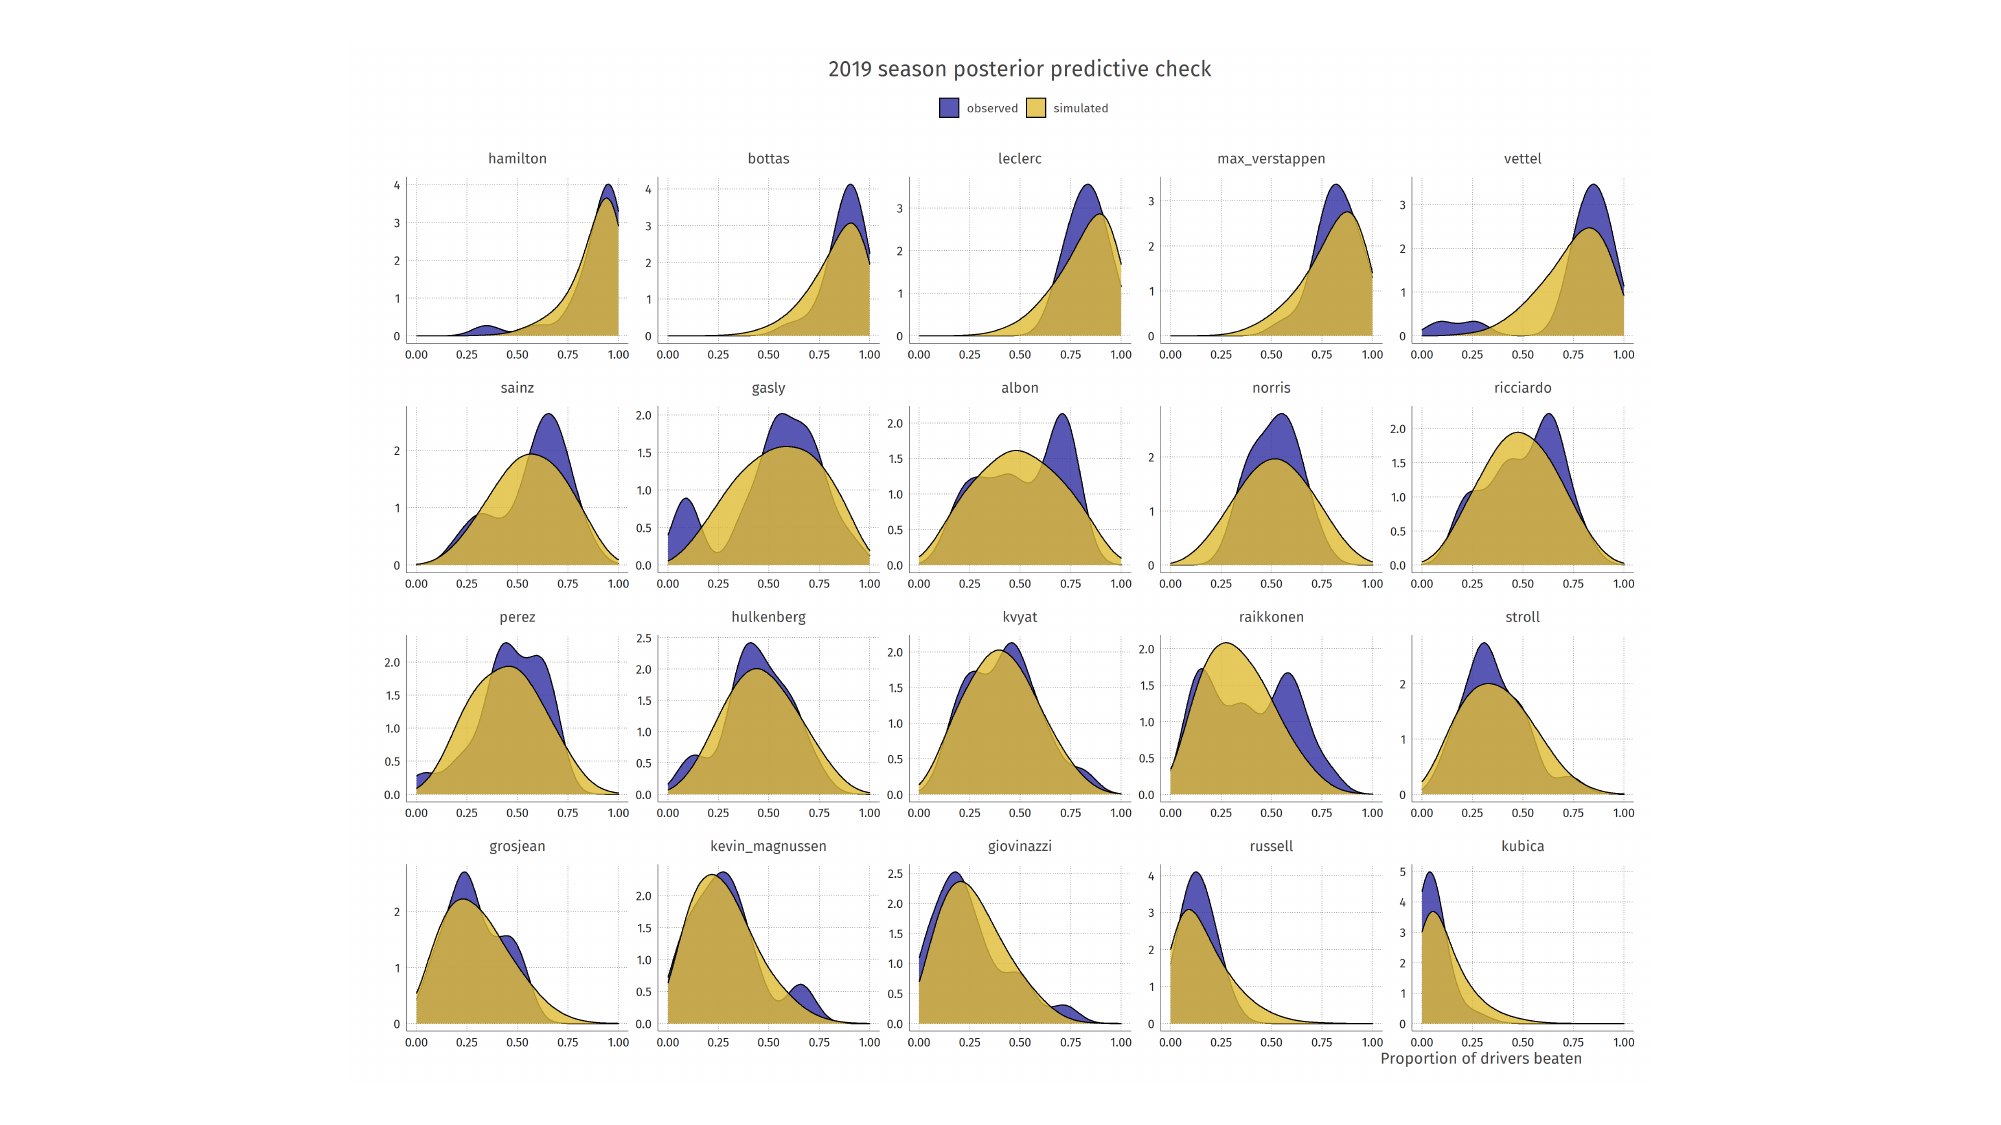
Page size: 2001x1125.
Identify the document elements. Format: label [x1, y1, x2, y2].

picture [349, 41, 1651, 1084]
